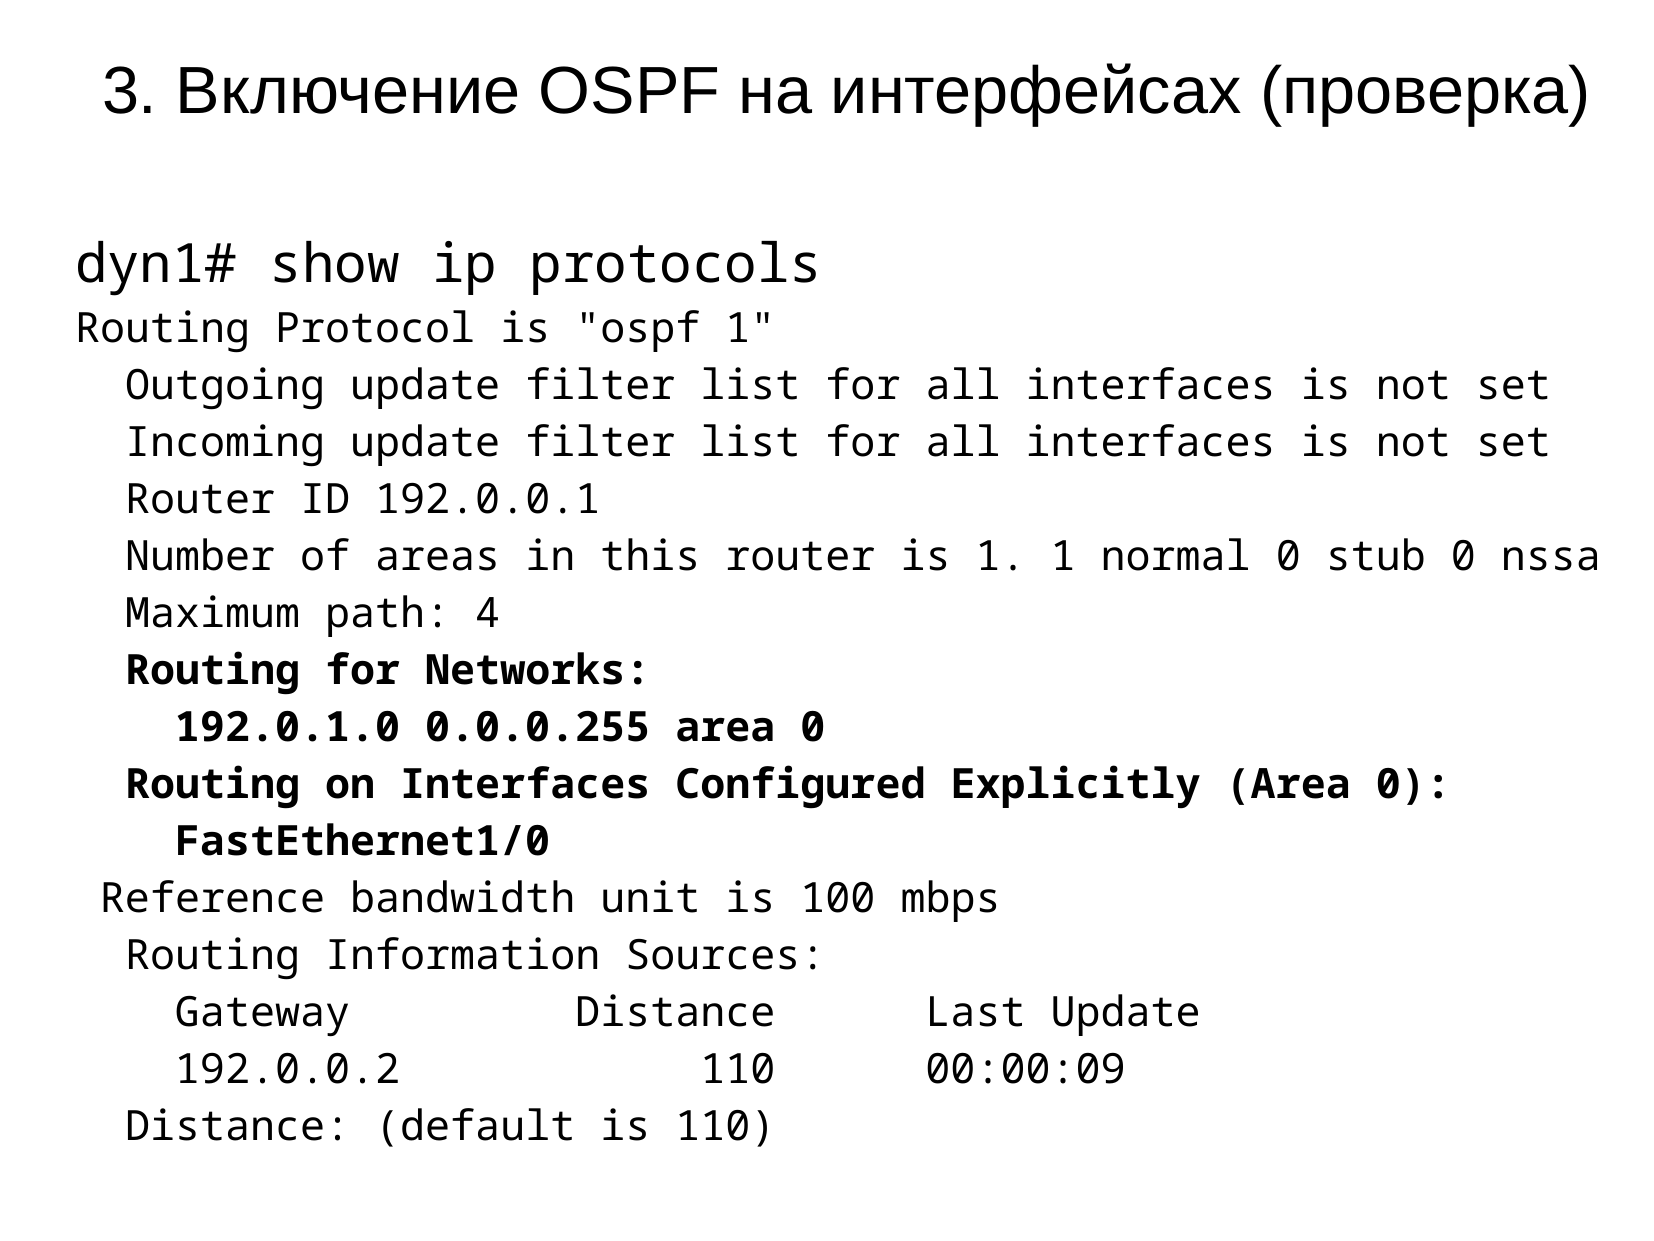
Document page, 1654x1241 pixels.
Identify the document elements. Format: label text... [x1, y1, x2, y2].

text_box dyn1# show ip protocols Routing Protocol is "ospf 1" Outgoing update filter list for all interfaces is not set Incoming update filter list for all interfaces is not set Router ID 192.0.0.1 Number of areas in this router is 1. 1 normal 0 stub 0 nssa Maximum path: 4 Routing for Networks: 192.0.1.0 0.0.0.255 area 0 Routing on Interfaces Configured Explicitly (Area 0): FastEthernet1/0 Reference bandwidth unit is 100 mbps Routing Information Sources: Gateway Distance Last Update 192.0.0.2 110 00:00:09 Distance: (default is 110) [75, 230, 1613, 1147]
title 3. Включение OSPF на интерфейсах (проверка) [82, 48, 1613, 133]
